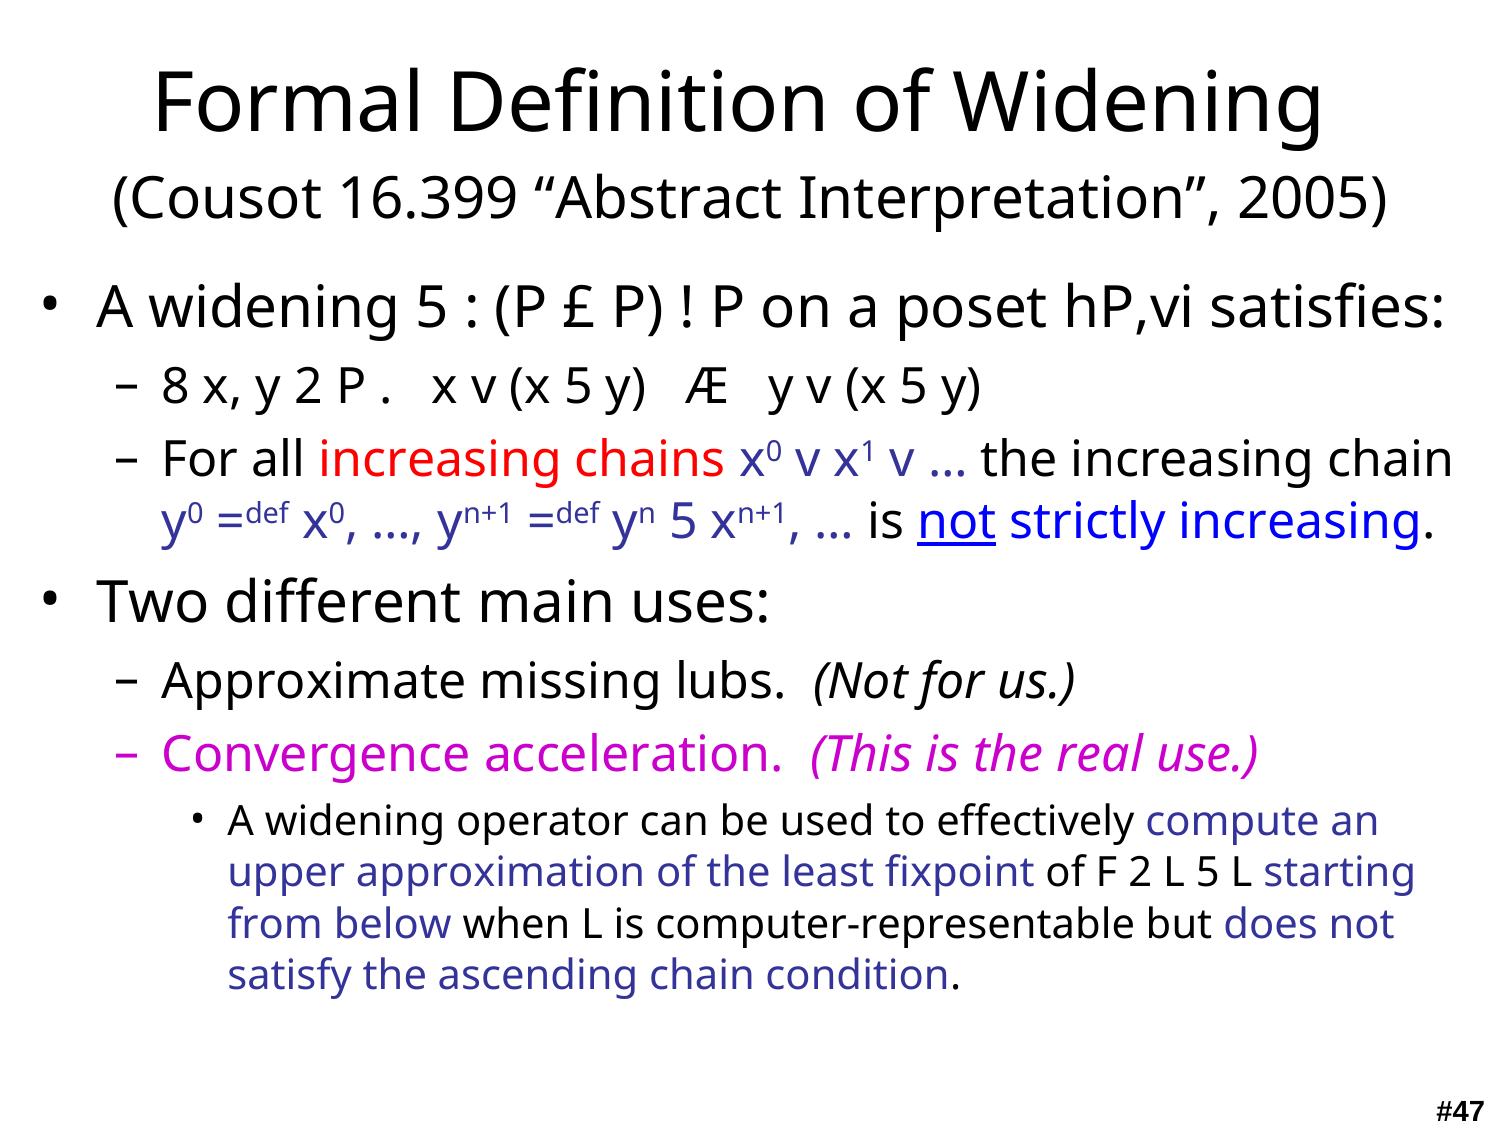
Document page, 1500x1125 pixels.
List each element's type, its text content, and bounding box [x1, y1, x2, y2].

title Formal Definition of Widening (Cousot 16.399 “Abstract Interpretation”, 2005) [24, 45, 1476, 233]
list A widening 5 : (P £ P) ! P on a poset hP,vi satisfies: 8 x, y 2 P . x v (x 5 y) Æ y v (x 5 y) For all increasing chains x0 v x1 v … the increasing chain y0 =def x0, …, yn+1 =def yn 5 xn+1, … is not strictly increasing. Two different main uses: Approximate missing lubs. (Not for us.) Convergence acceleration. (This is the real use.) A widening operator can be used to effectively compute an upper approximation of the least fixpoint of F 2 L 5 L starting from below when L is computer-representable but does not satisfy the ascending chain condition. [24, 262, 1476, 1101]
